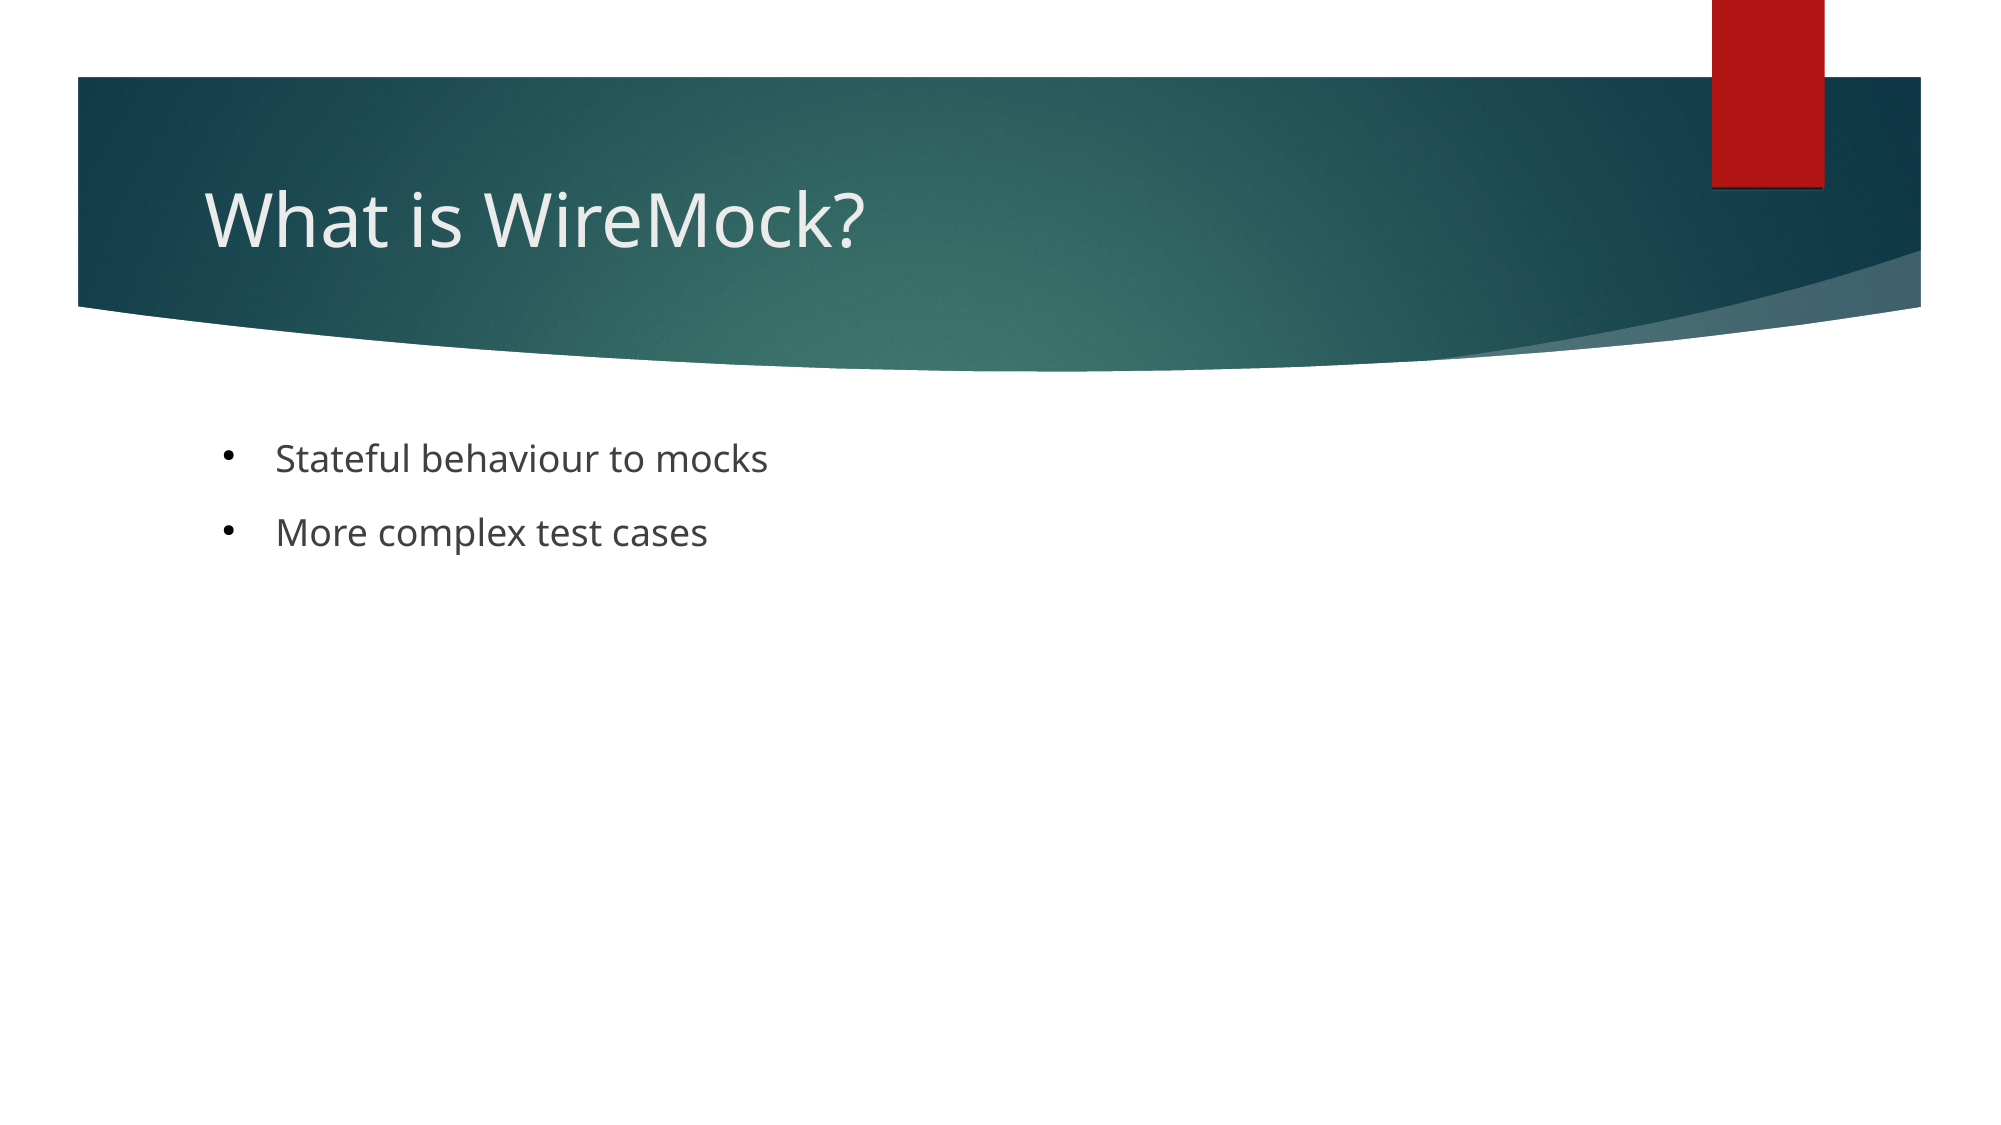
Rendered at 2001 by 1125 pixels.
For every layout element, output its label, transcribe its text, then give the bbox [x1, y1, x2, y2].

picture [79, 78, 1920, 371]
title What is WireMock? [189, 159, 1638, 276]
list Stateful behaviour to mocks More complex test cases [189, 427, 1638, 988]
